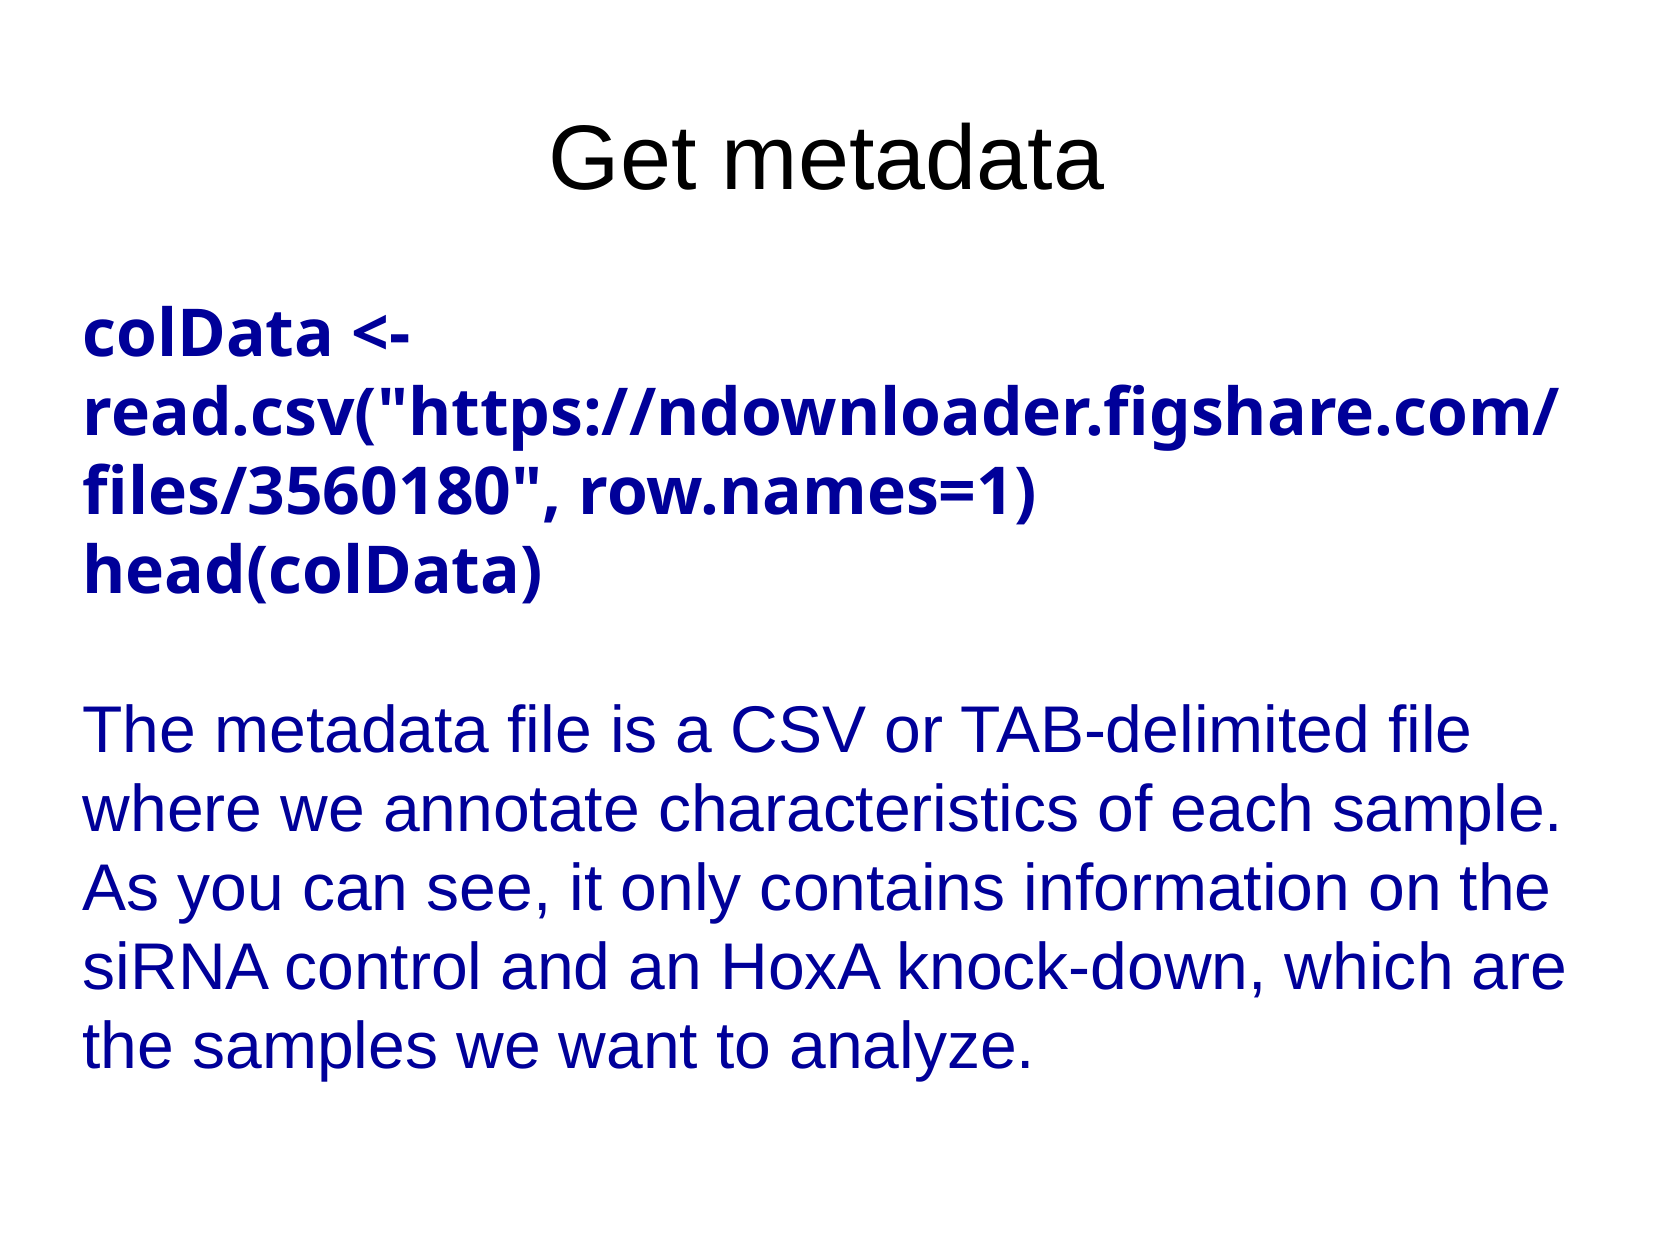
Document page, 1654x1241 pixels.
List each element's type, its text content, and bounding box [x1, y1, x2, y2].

text_box colData <- read.csv("https://ndownloader.figshare.com/files/3560180", row.names=1) head(colData) The metadata file is a CSV or TAB-delimited file where we annotate characteristics of each sample. As you can see, it only contains information on the siRNA control and an HoxA knock-down, which are the samples we want to analyze. [82, 290, 1571, 1111]
text_box Get metadata [82, 49, 1571, 257]
